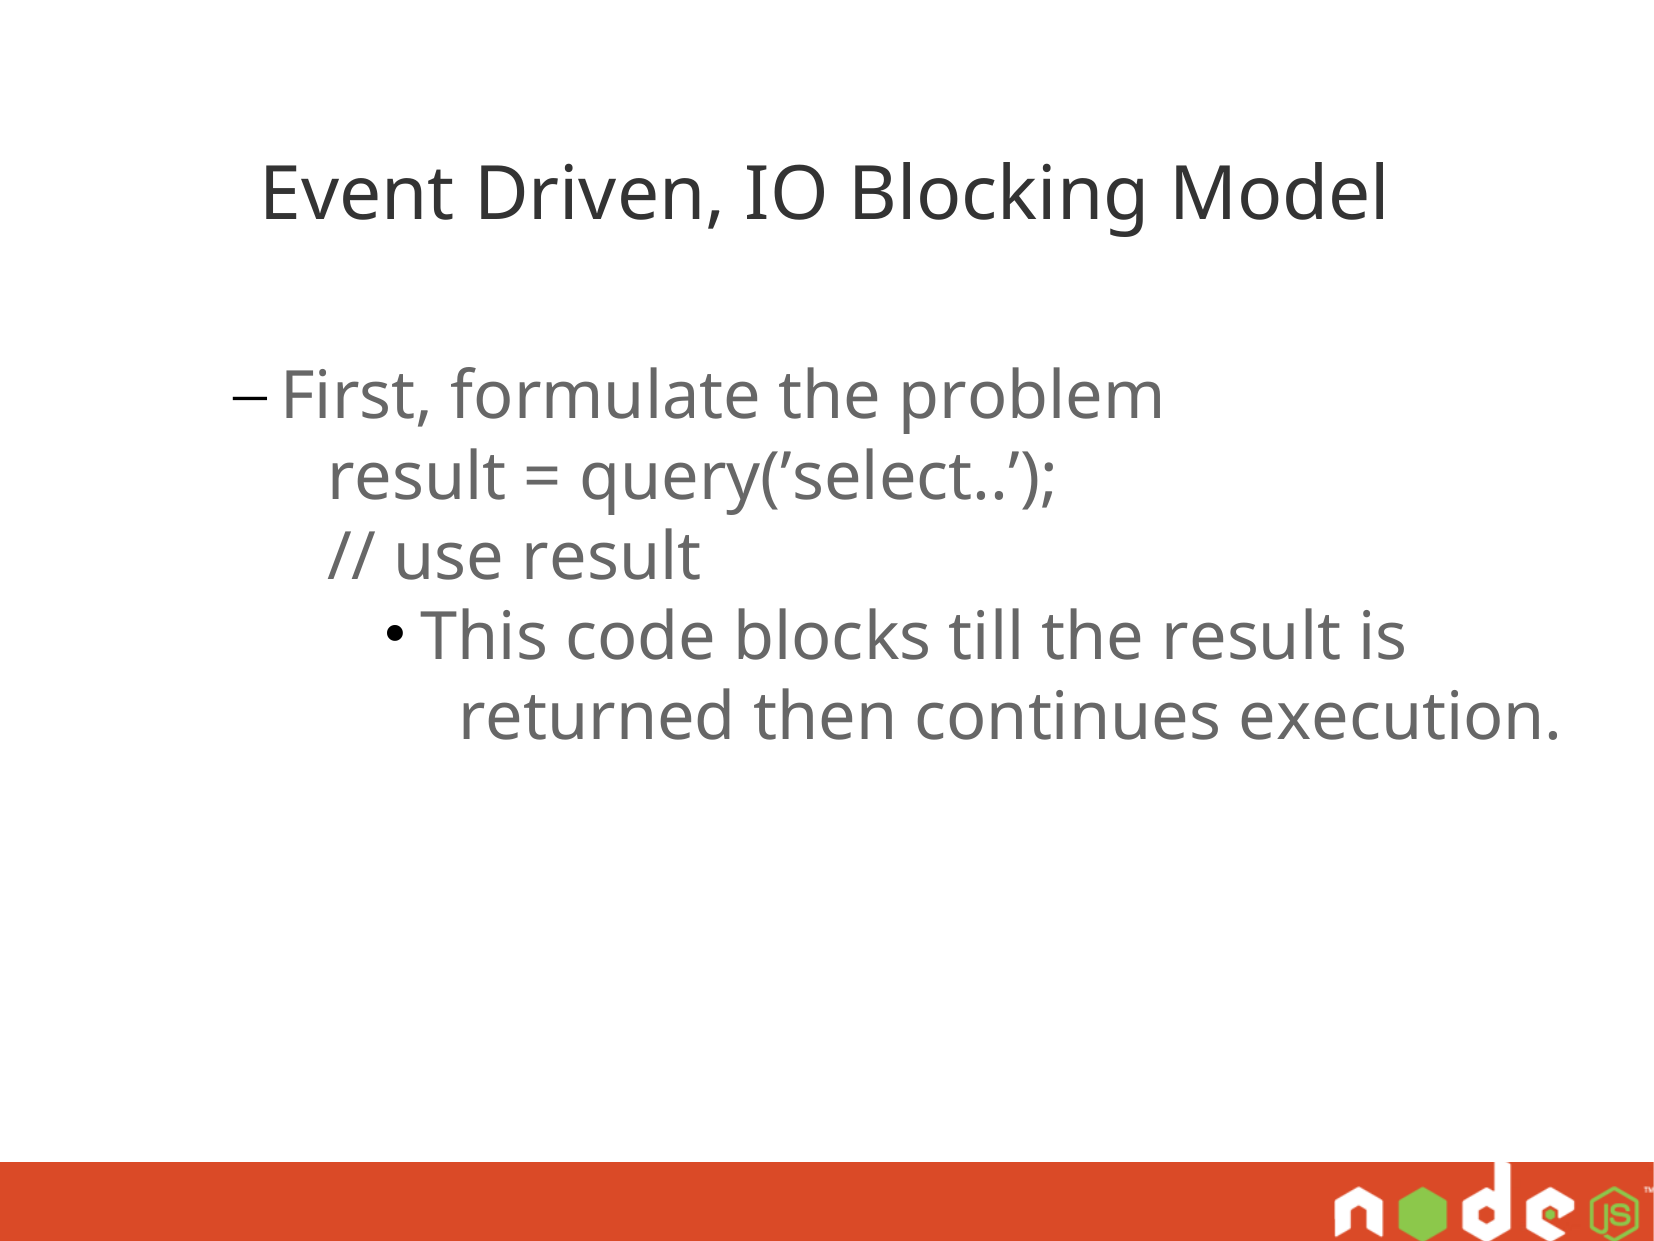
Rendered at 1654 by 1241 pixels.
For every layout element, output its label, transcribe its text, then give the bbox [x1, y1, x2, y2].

title Event Driven, IO Blocking Model [112, 52, 1538, 338]
picture [0, 1156, 1654, 1241]
list First, formulate the problem result = query(’select..’); // use result This code blocks till the result is returned then continues execution. [75, 343, 1587, 1163]
